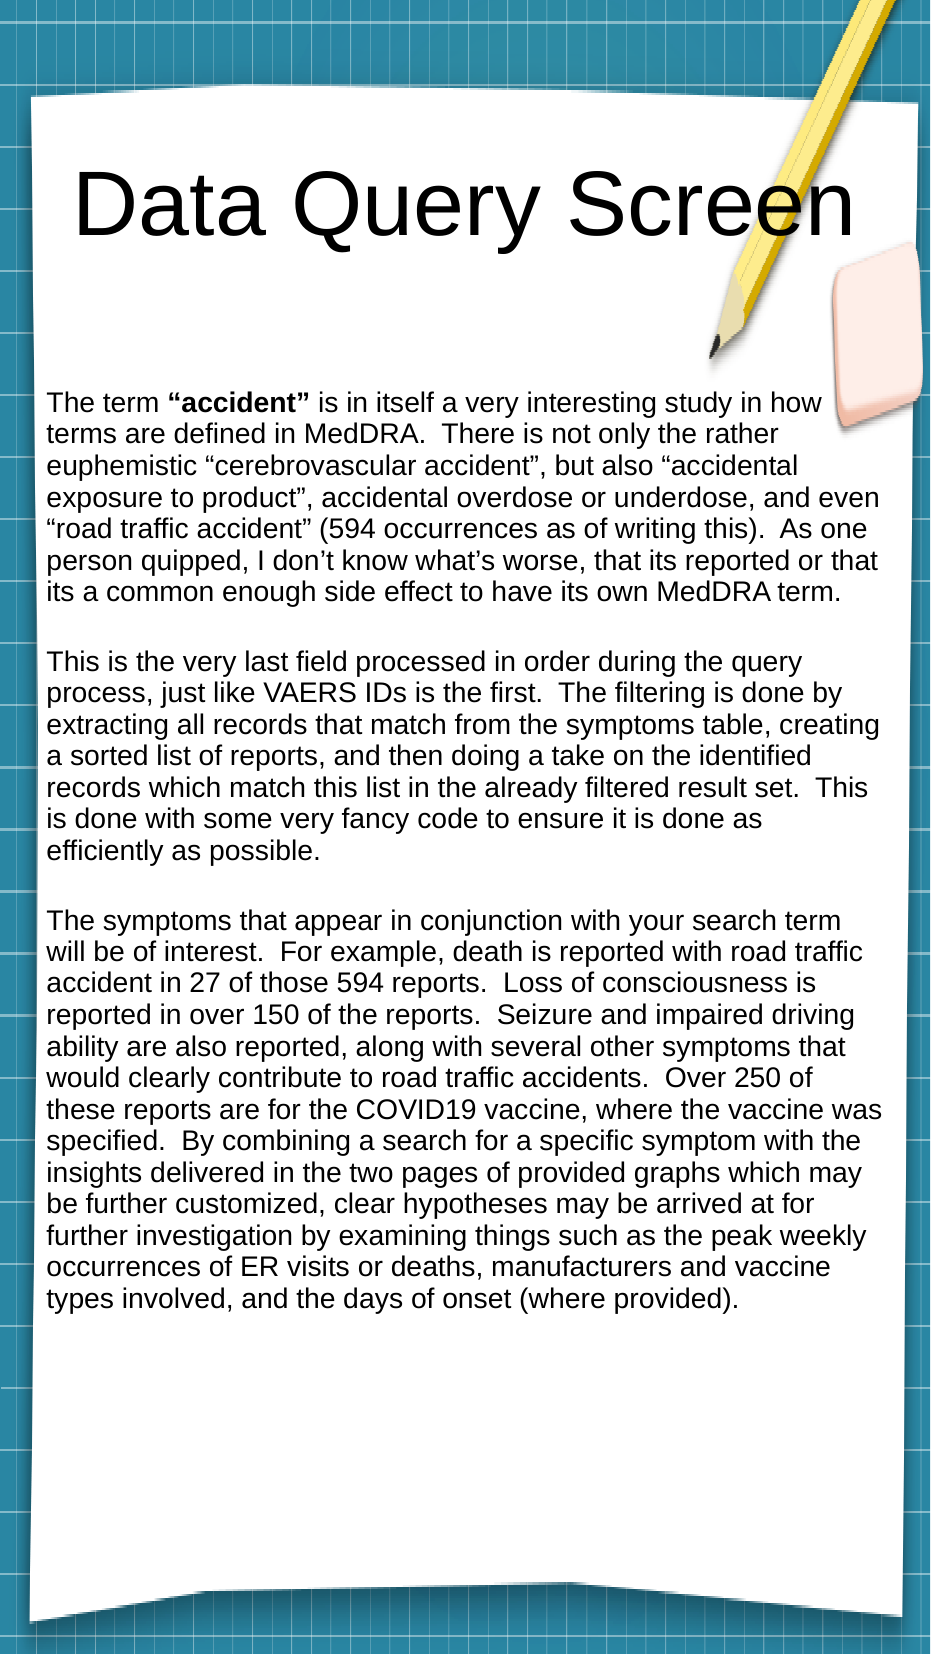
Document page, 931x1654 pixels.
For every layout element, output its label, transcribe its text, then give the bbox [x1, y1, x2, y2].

picture [0, 0, 931, 1654]
list The term “accident” is in itself a very interesting study in how terms are defined in MedDRA. There is not only the rather euphemistic “cerebrovascular accident”, but also “accidental exposure to product”, accidental overdose or underdose, and even “road traffic accident” (594 occurrences as of writing this). As one person quipped, I don’t know what’s worse, that its reported or that its a common enough side effect to have its own MedDRA term. This is the very last field processed in order during the query process, just like VAERS IDs is the first. The filtering is done by extracting all records that match from the symptoms table, creating a sorted list of reports, and then doing a take on the identified records which match this list in the already filtered result set. This is done with some very fancy code to ensure it is done as efficiently as possible. The symptoms that appear in conjunction with your search term will be of interest. For example, death is reported with road traffic accident in 27 of those 594 reports. Loss of consciousness is reported in over 150 of the reports. Seizure and impaired driving ability are also reported, along with several other symptoms that would clearly contribute to road traffic accidents. Over 250 of these reports are for the COVID19 vaccine, where the vaccine was specified. By combining a search for a specific symptom with the insights delivered in the two pages of provided graphs which may be further customized, clear hypotheses may be arrived at for further investigation by examining things such as the peak weekly occurrences of ER visits or deaths, manufacturers and vaccine types involved, and the days of onset (where provided). [46, 386, 884, 1346]
title Data Query Screen [46, 65, 884, 342]
